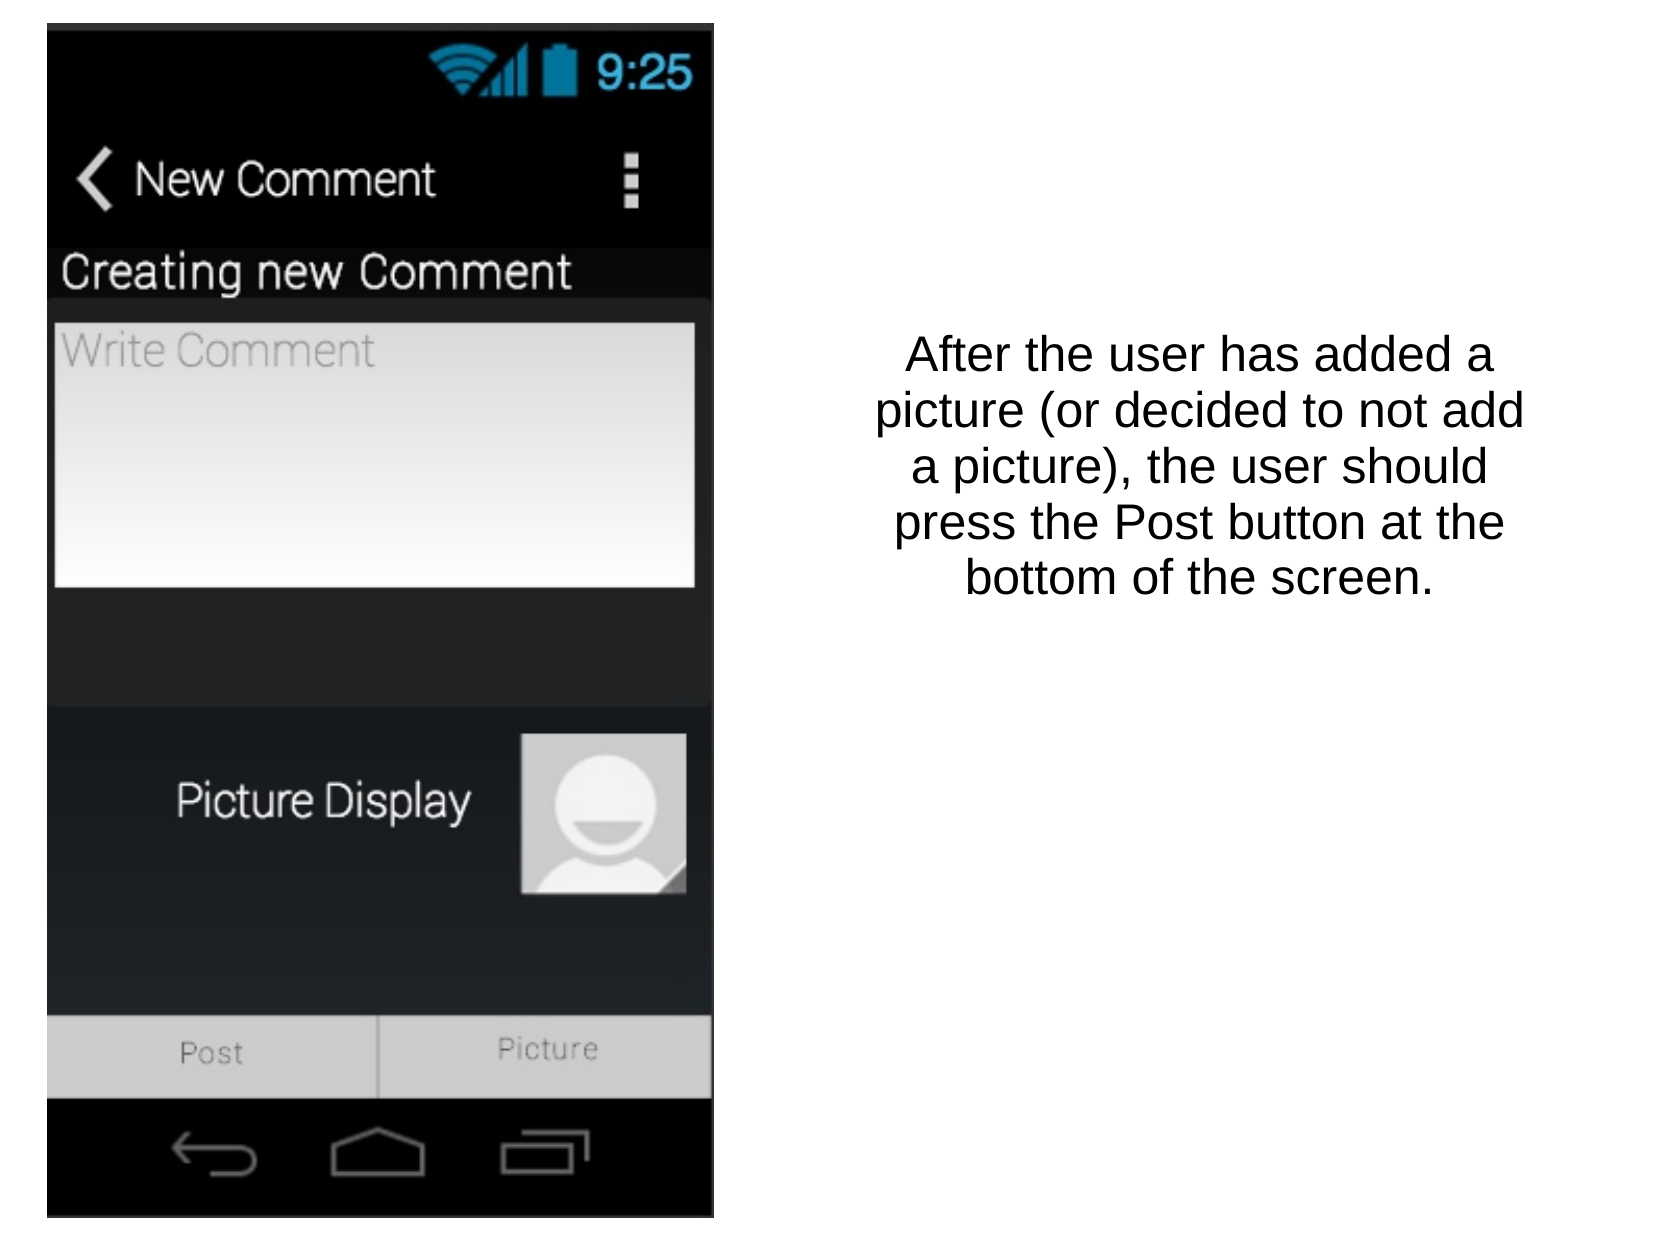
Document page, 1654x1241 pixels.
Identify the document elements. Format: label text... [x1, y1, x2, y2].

picture [47, 23, 714, 1218]
list After the user has added a picture (or decided to not add a picture), the user should press the Post button at the bottom of the screen. [791, 70, 1538, 1010]
